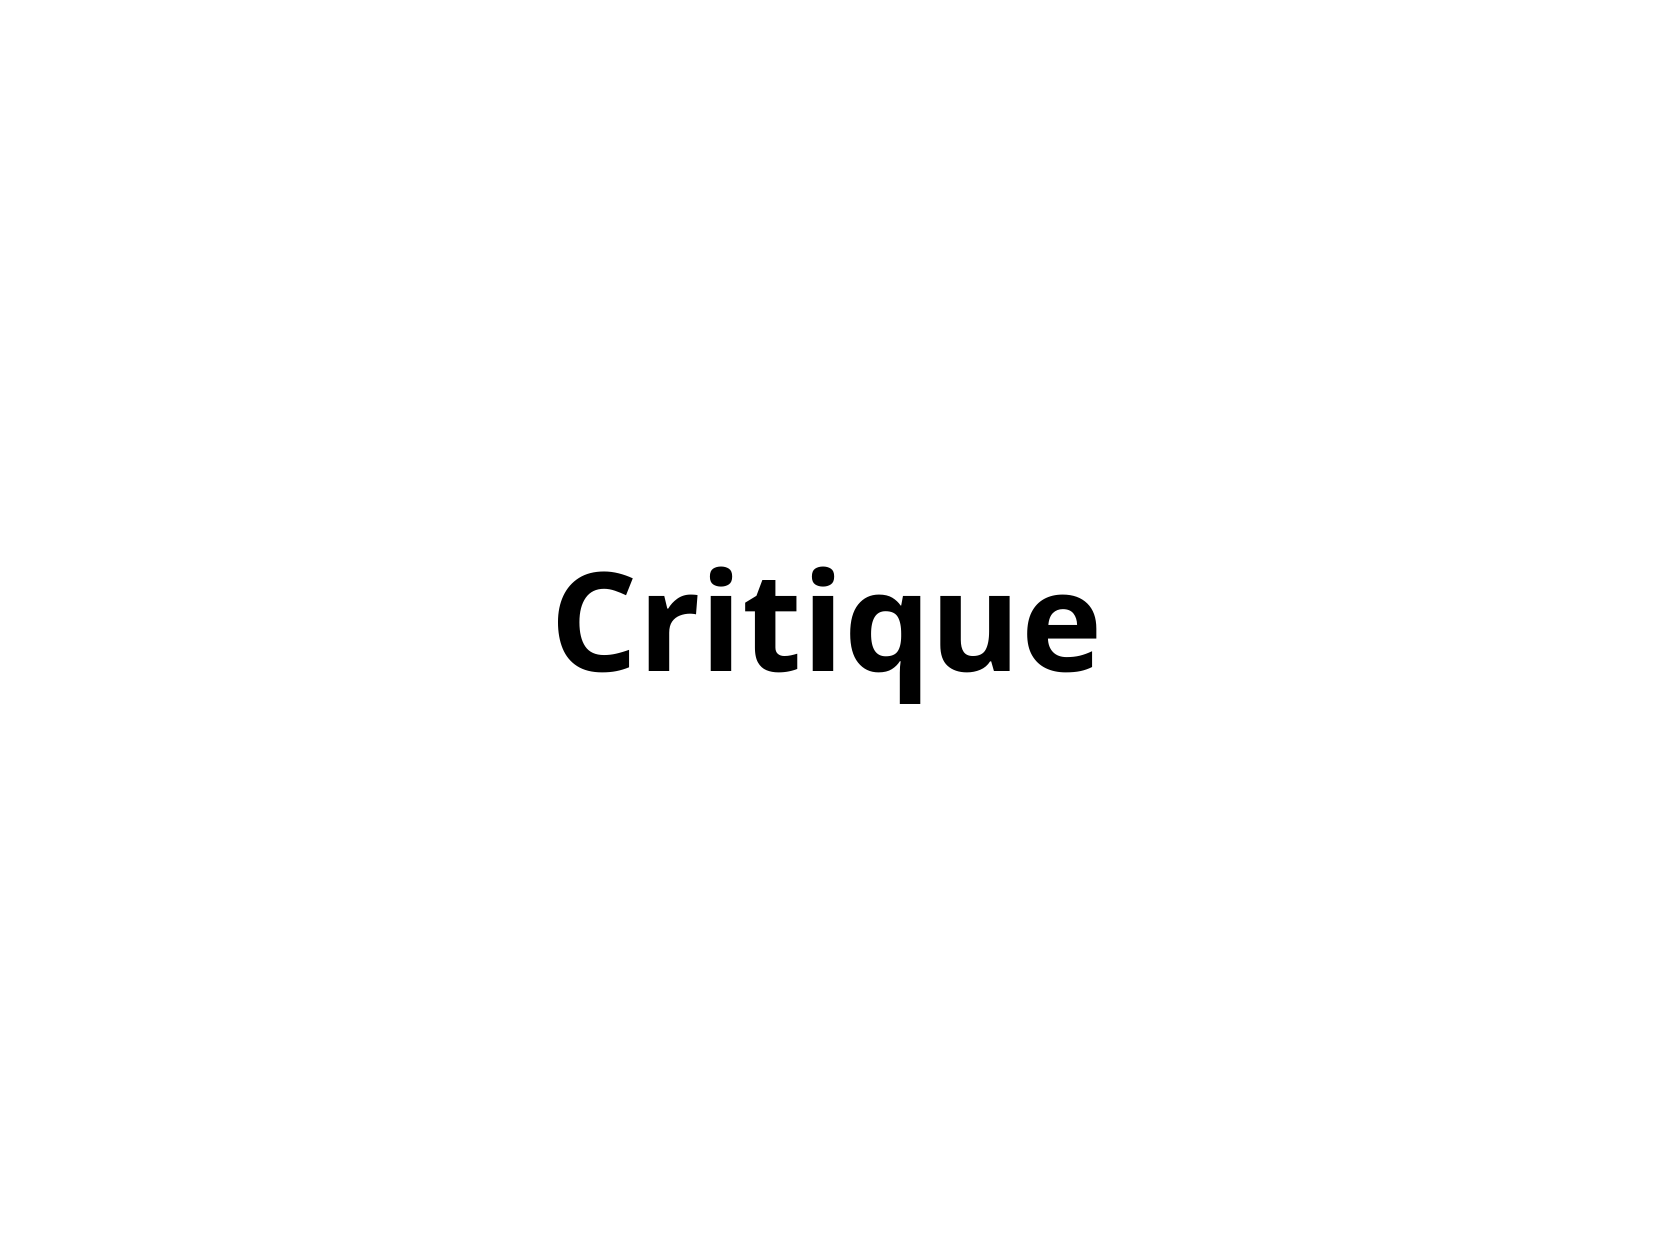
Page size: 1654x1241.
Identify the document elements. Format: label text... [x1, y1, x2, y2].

subtitle Critique [82, 138, 1571, 1098]
